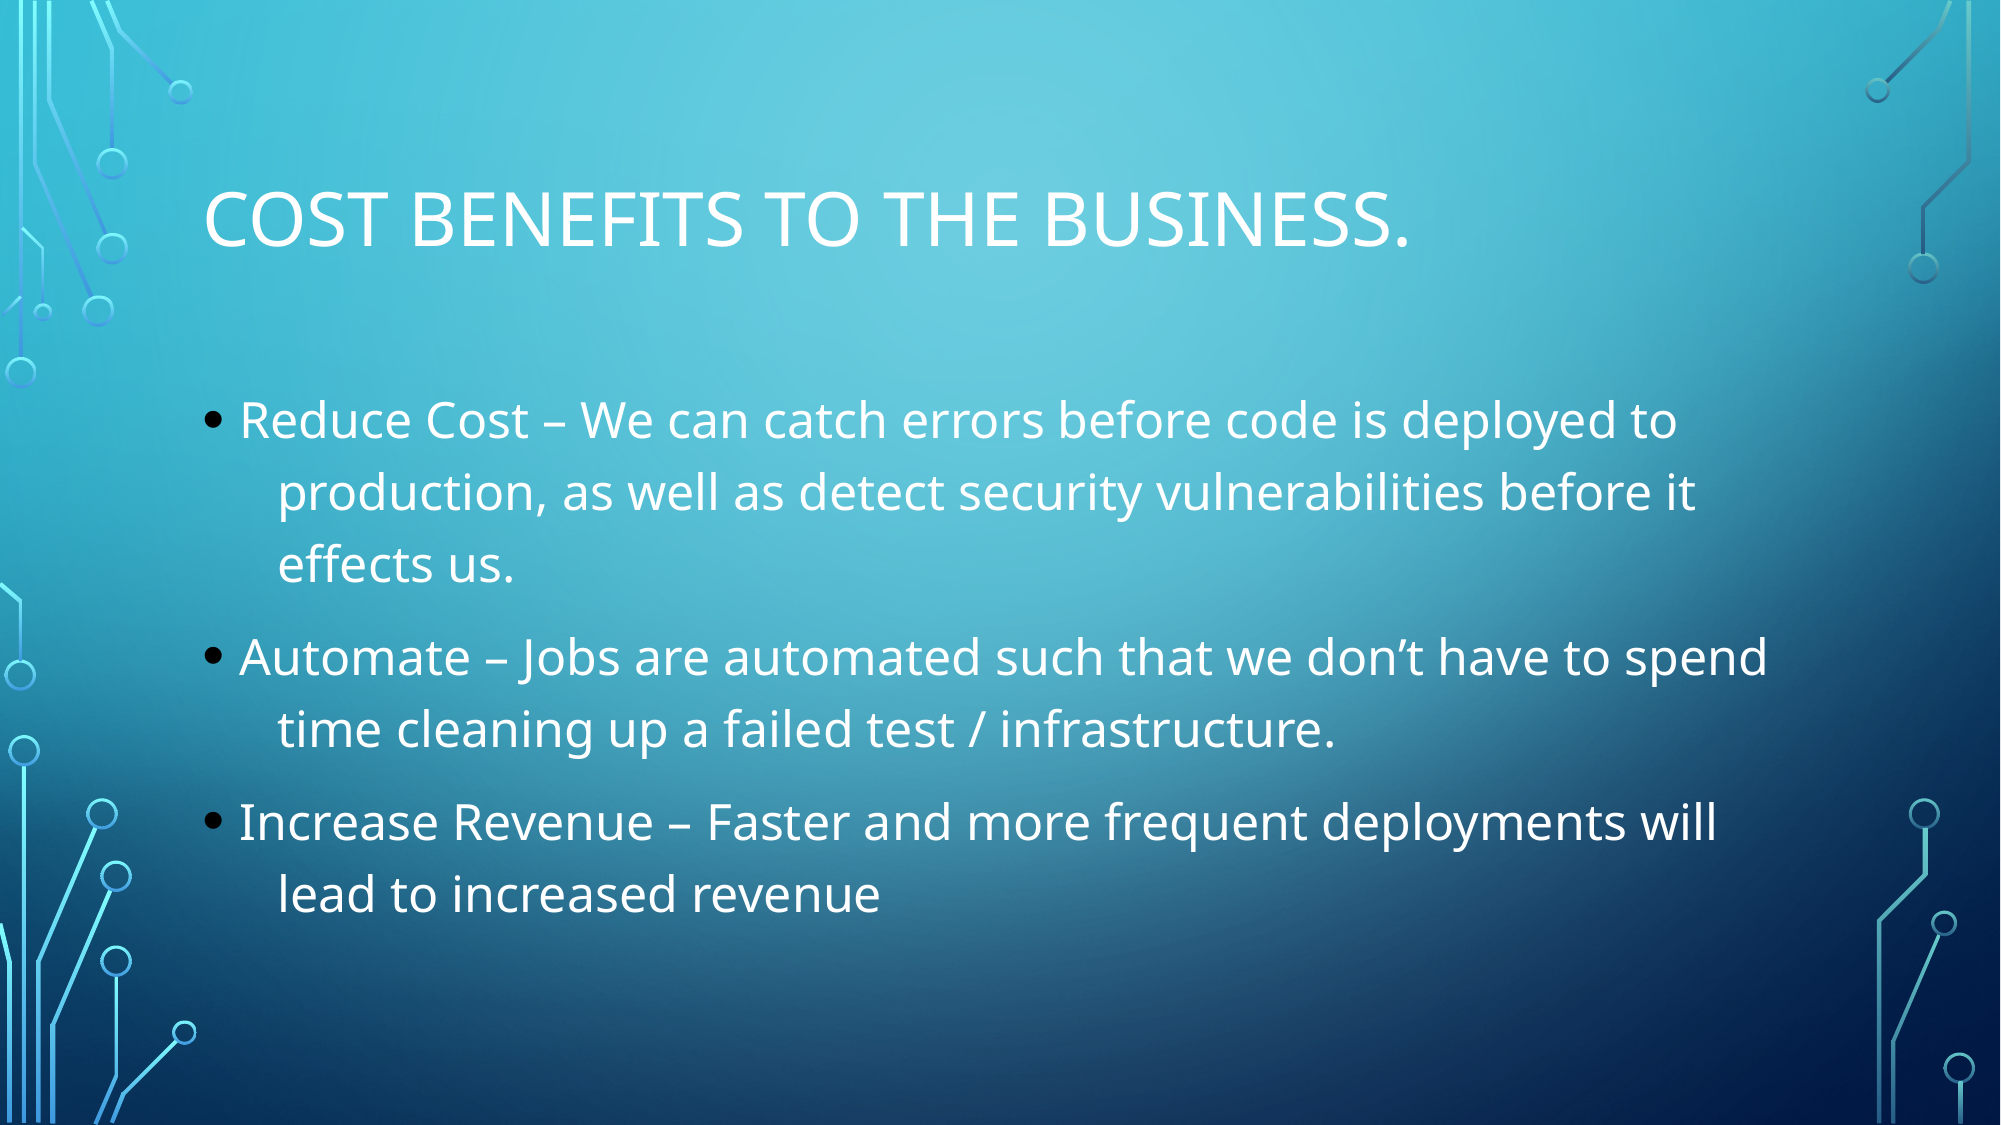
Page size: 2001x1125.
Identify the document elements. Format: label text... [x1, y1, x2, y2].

list Reduce Cost – We can catch errors before code is deployed to production, as well as detect security vulnerabilities before it effects us. Automate – Jobs are automated such that we don’t have to spend time cleaning up a failed test / infrastructure. Increase Revenue – Faster and more frequent deployments will lead to increased revenue [187, 369, 1813, 951]
title Cost benefits to the business. [187, 101, 1813, 344]
